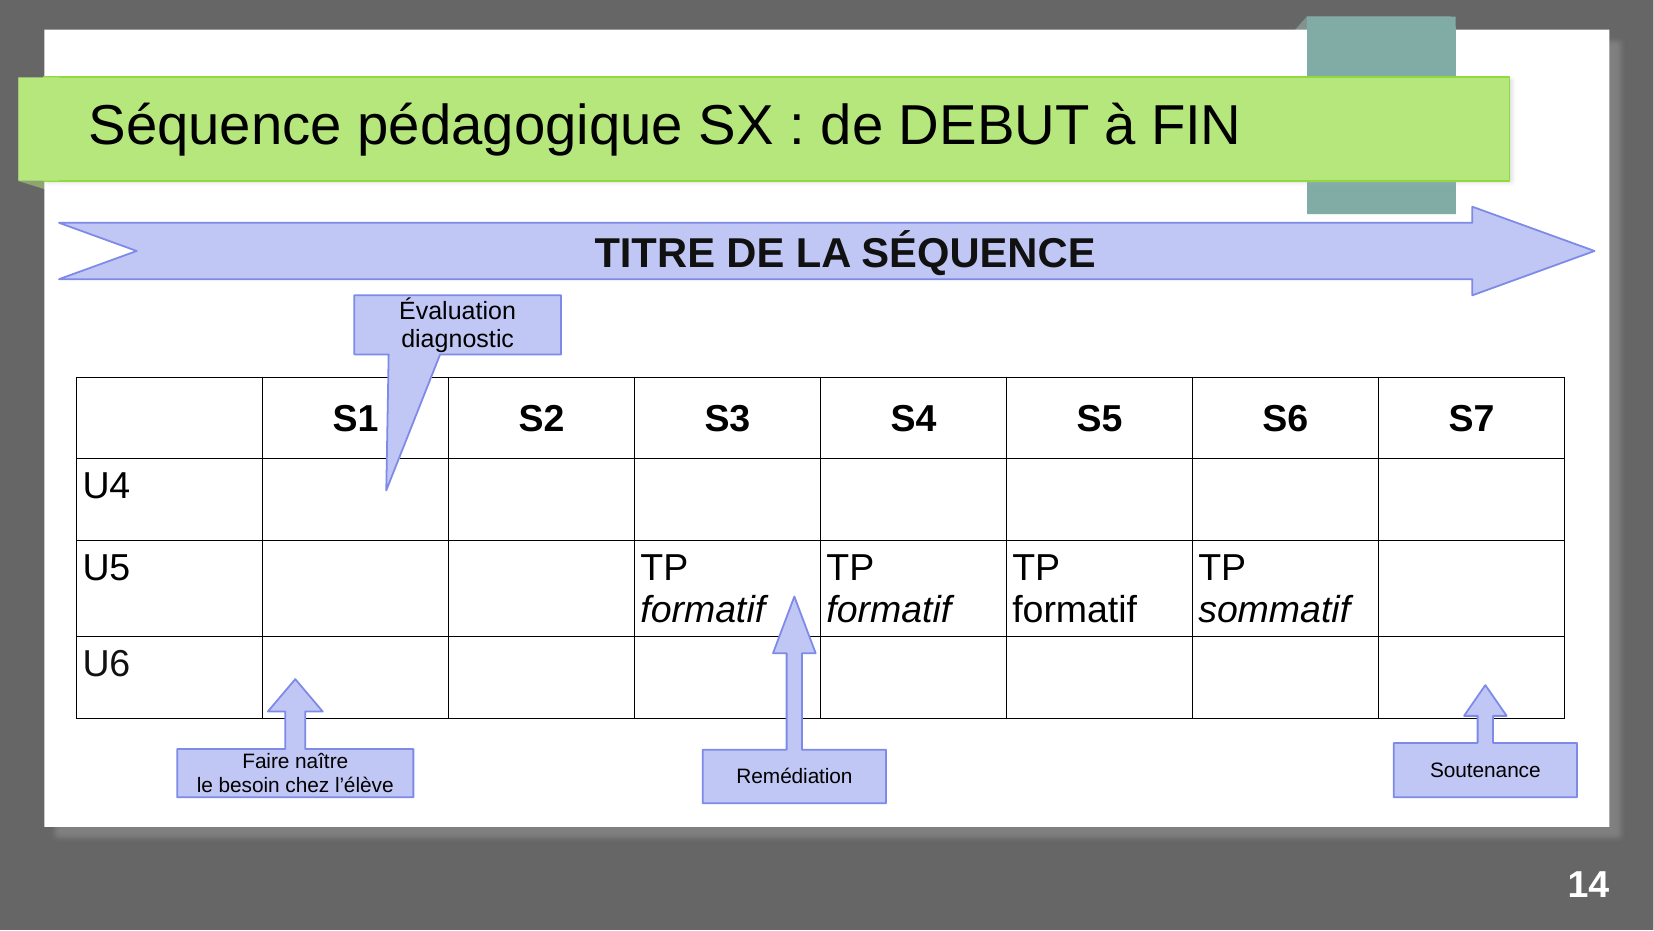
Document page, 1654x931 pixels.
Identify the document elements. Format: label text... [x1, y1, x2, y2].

table_cell U4 [77, 459, 262, 540]
table_cell [1007, 459, 1192, 540]
table_cell U5 [77, 541, 262, 636]
table_cell [1379, 637, 1564, 718]
table_header S6 [1193, 378, 1378, 458]
text_box [59, 206, 1595, 296]
table_cell TP sommatif [1193, 541, 1378, 636]
table_header S7 [1379, 378, 1564, 458]
table_cell [803, 637, 820, 718]
table_cell [263, 459, 448, 540]
table_header S1 [400, 378, 448, 458]
table_header S4 [821, 378, 1006, 458]
table_cell [263, 637, 448, 718]
table_cell [1379, 541, 1564, 636]
table_cell [263, 541, 448, 636]
title Séquence pédagogique SX : de DEBUT à FIN [88, 73, 1506, 178]
table_header [77, 378, 262, 458]
text_box Faire naître le besoin chez l’élève [177, 679, 414, 798]
table_cell [449, 541, 634, 636]
table_cell [449, 459, 634, 540]
table_header S1 [263, 378, 388, 458]
table_header S2 [449, 378, 634, 458]
text_box Soutenance [1393, 685, 1577, 798]
table_cell TP formatif [1007, 541, 1192, 636]
table_cell [449, 637, 634, 718]
text_box Remédiation [702, 596, 886, 804]
table_cell [635, 637, 786, 718]
table_cell [1193, 459, 1378, 540]
table_cell U6 [77, 637, 262, 718]
table_cell [635, 459, 820, 540]
table_cell [821, 637, 1006, 718]
table_cell TP formatif [821, 541, 1006, 636]
table_header S5 [1007, 378, 1192, 458]
table_cell TP formatif [635, 541, 820, 636]
list TITRE DE LA SÉQUENCE [210, 228, 1481, 278]
table_cell [821, 459, 1006, 540]
table_cell [1193, 637, 1378, 718]
table_cell [1007, 637, 1192, 718]
table_header S3 [635, 378, 820, 458]
text_box <numéro> [974, 856, 1625, 916]
text_box Évaluation diagnostic [354, 295, 562, 491]
table_cell [1379, 459, 1564, 540]
